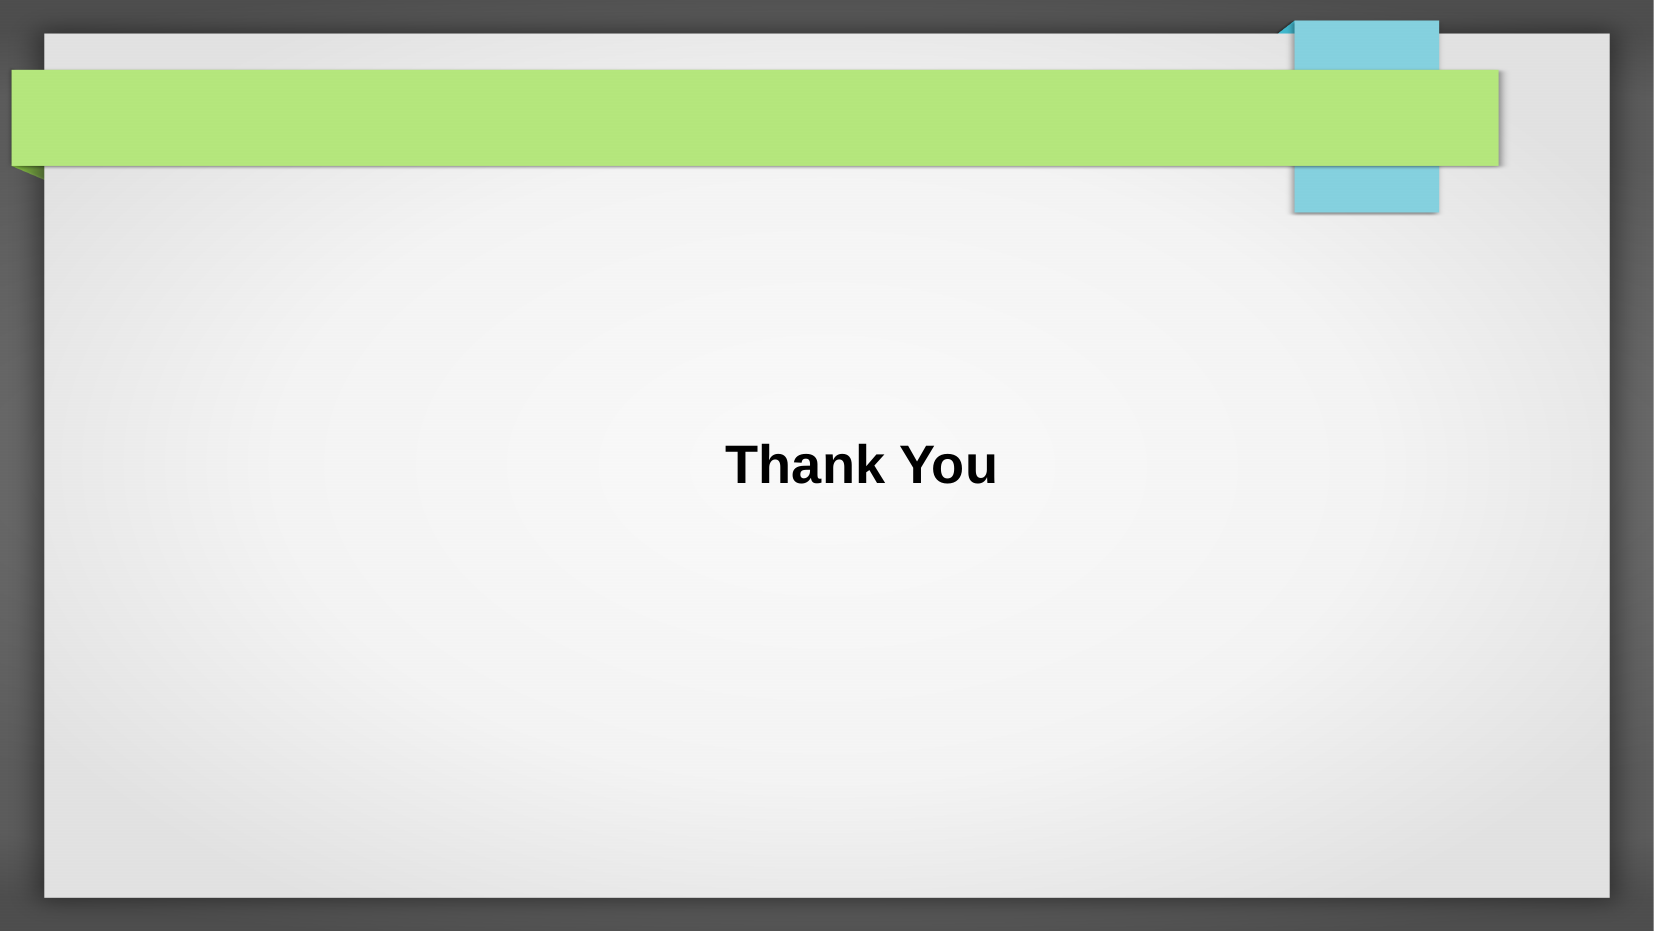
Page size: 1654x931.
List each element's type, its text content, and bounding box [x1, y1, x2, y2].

list Thank You [82, 221, 1571, 761]
picture [0, 0, 1654, 931]
